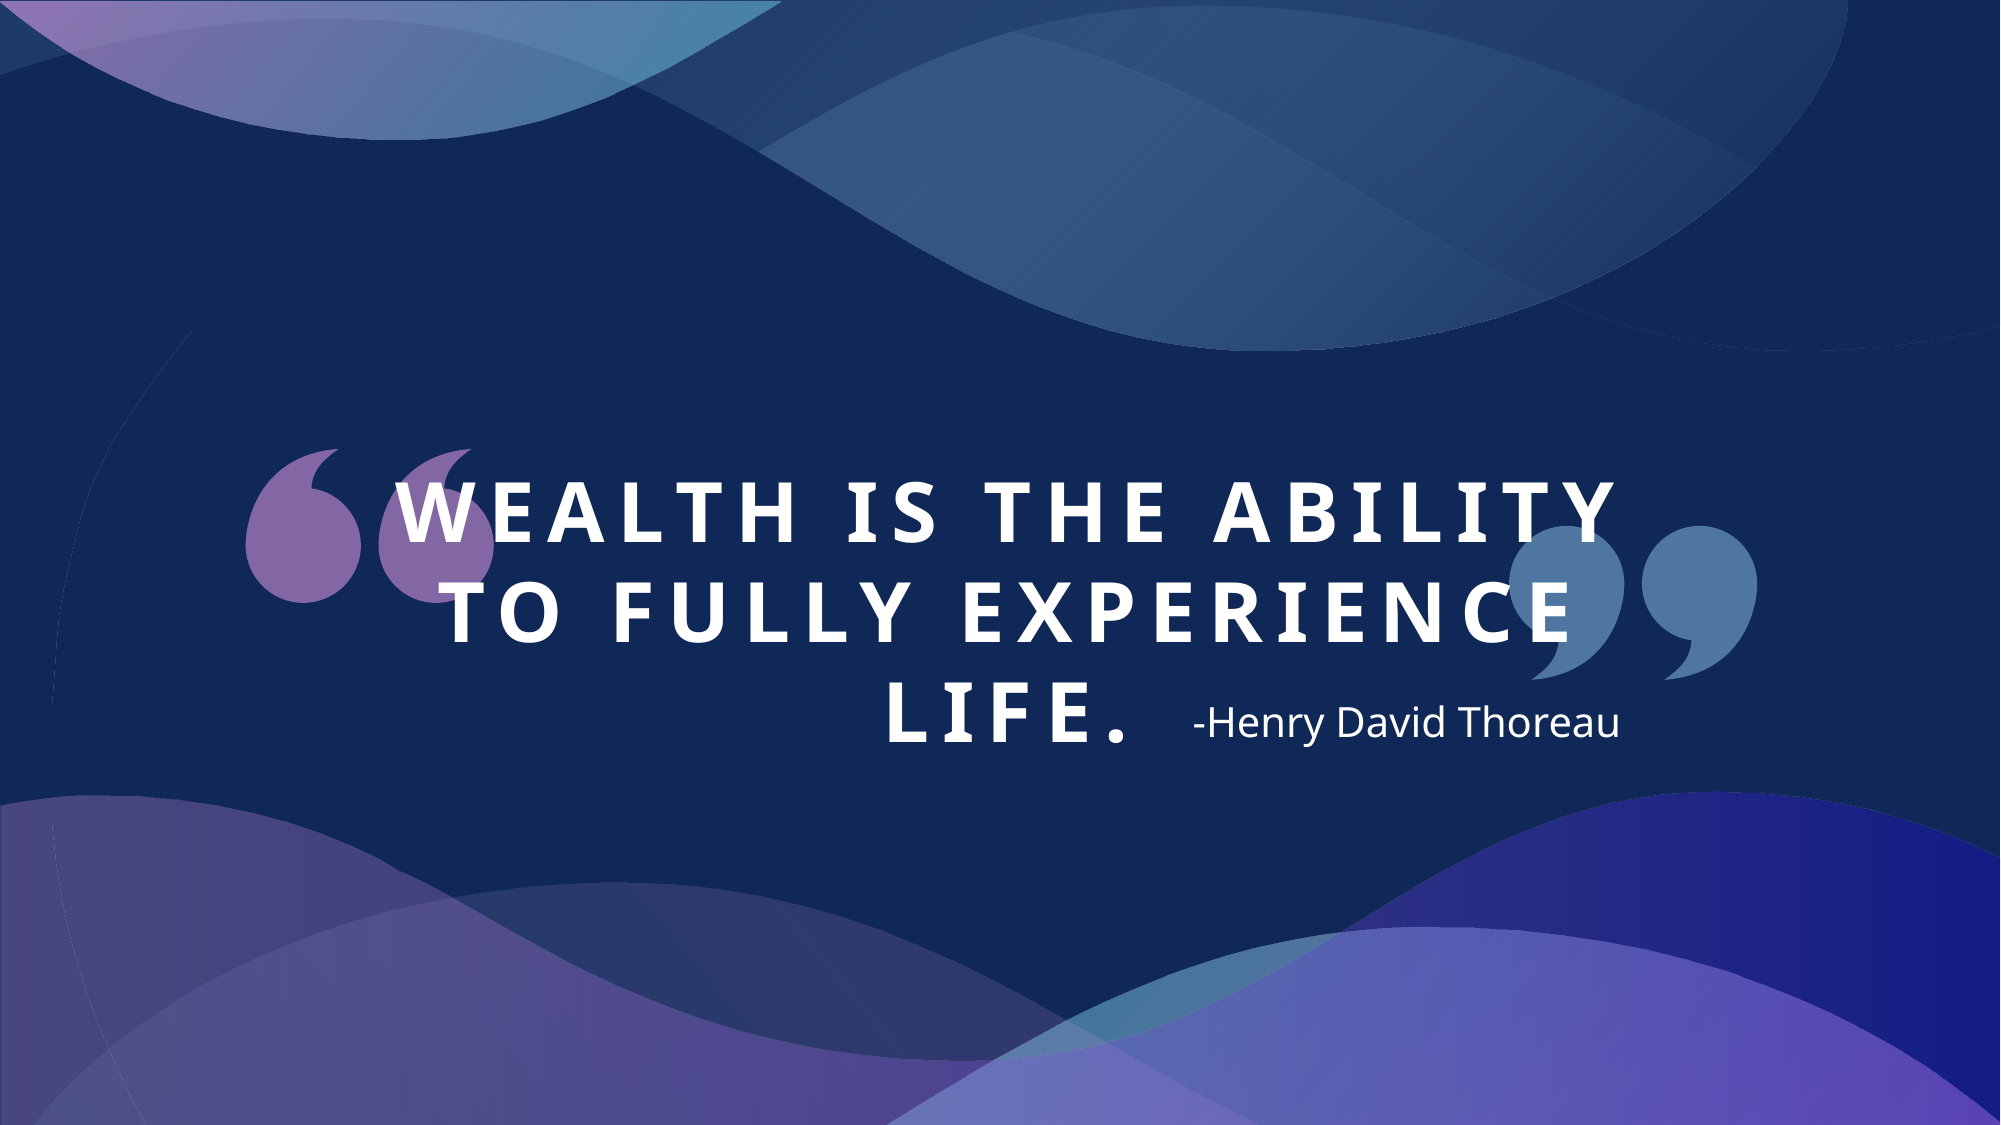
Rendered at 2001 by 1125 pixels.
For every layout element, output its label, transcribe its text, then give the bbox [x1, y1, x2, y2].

title WEALTH IS THE ABILITY TO FULLY EXPERIENCE LIFE. [375, 451, 1649, 714]
subtitle -Henry David Thoreau [1170, 694, 1637, 768]
text_box [245, 448, 361, 603]
text_box [1649, 525, 1758, 680]
